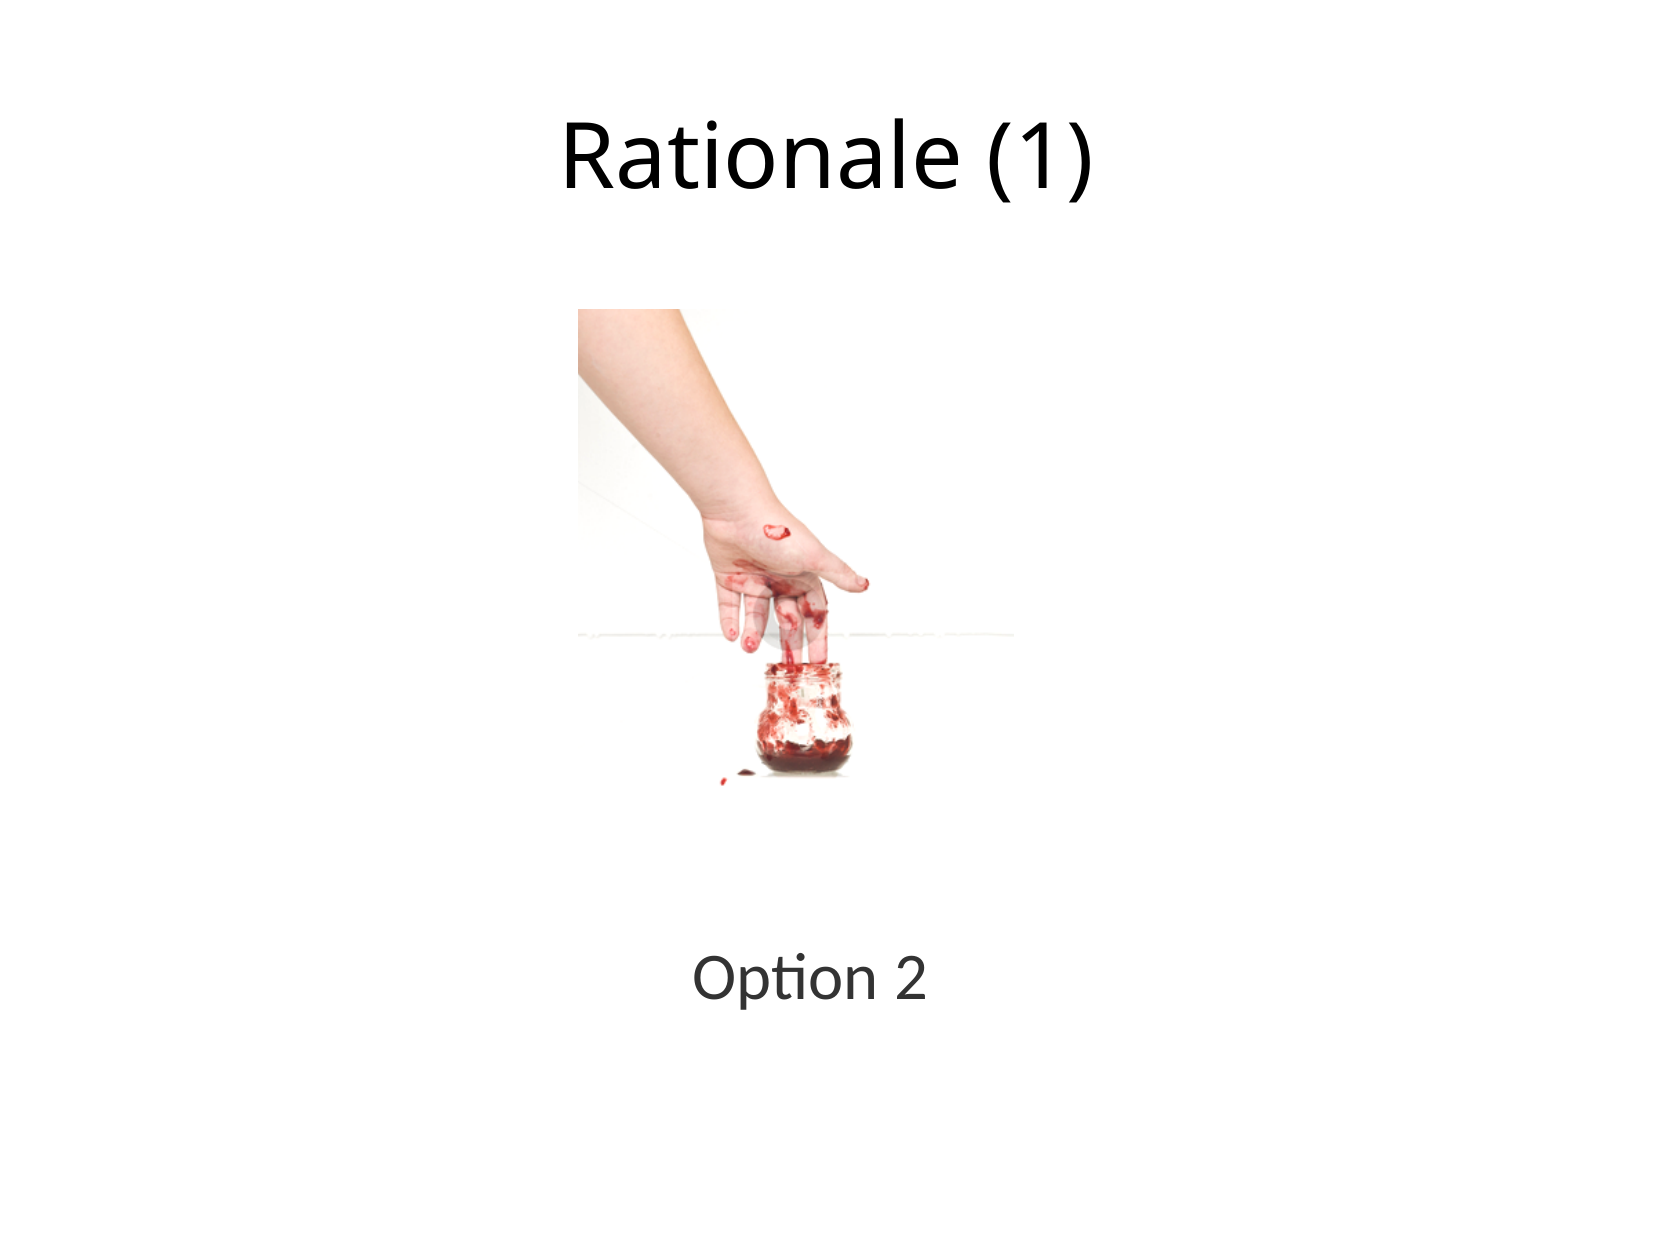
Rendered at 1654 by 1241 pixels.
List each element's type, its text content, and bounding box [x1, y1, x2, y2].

picture [578, 309, 1014, 929]
title Rationale (1) [82, 49, 1571, 257]
text_box Option 2 [82, 942, 1538, 1024]
